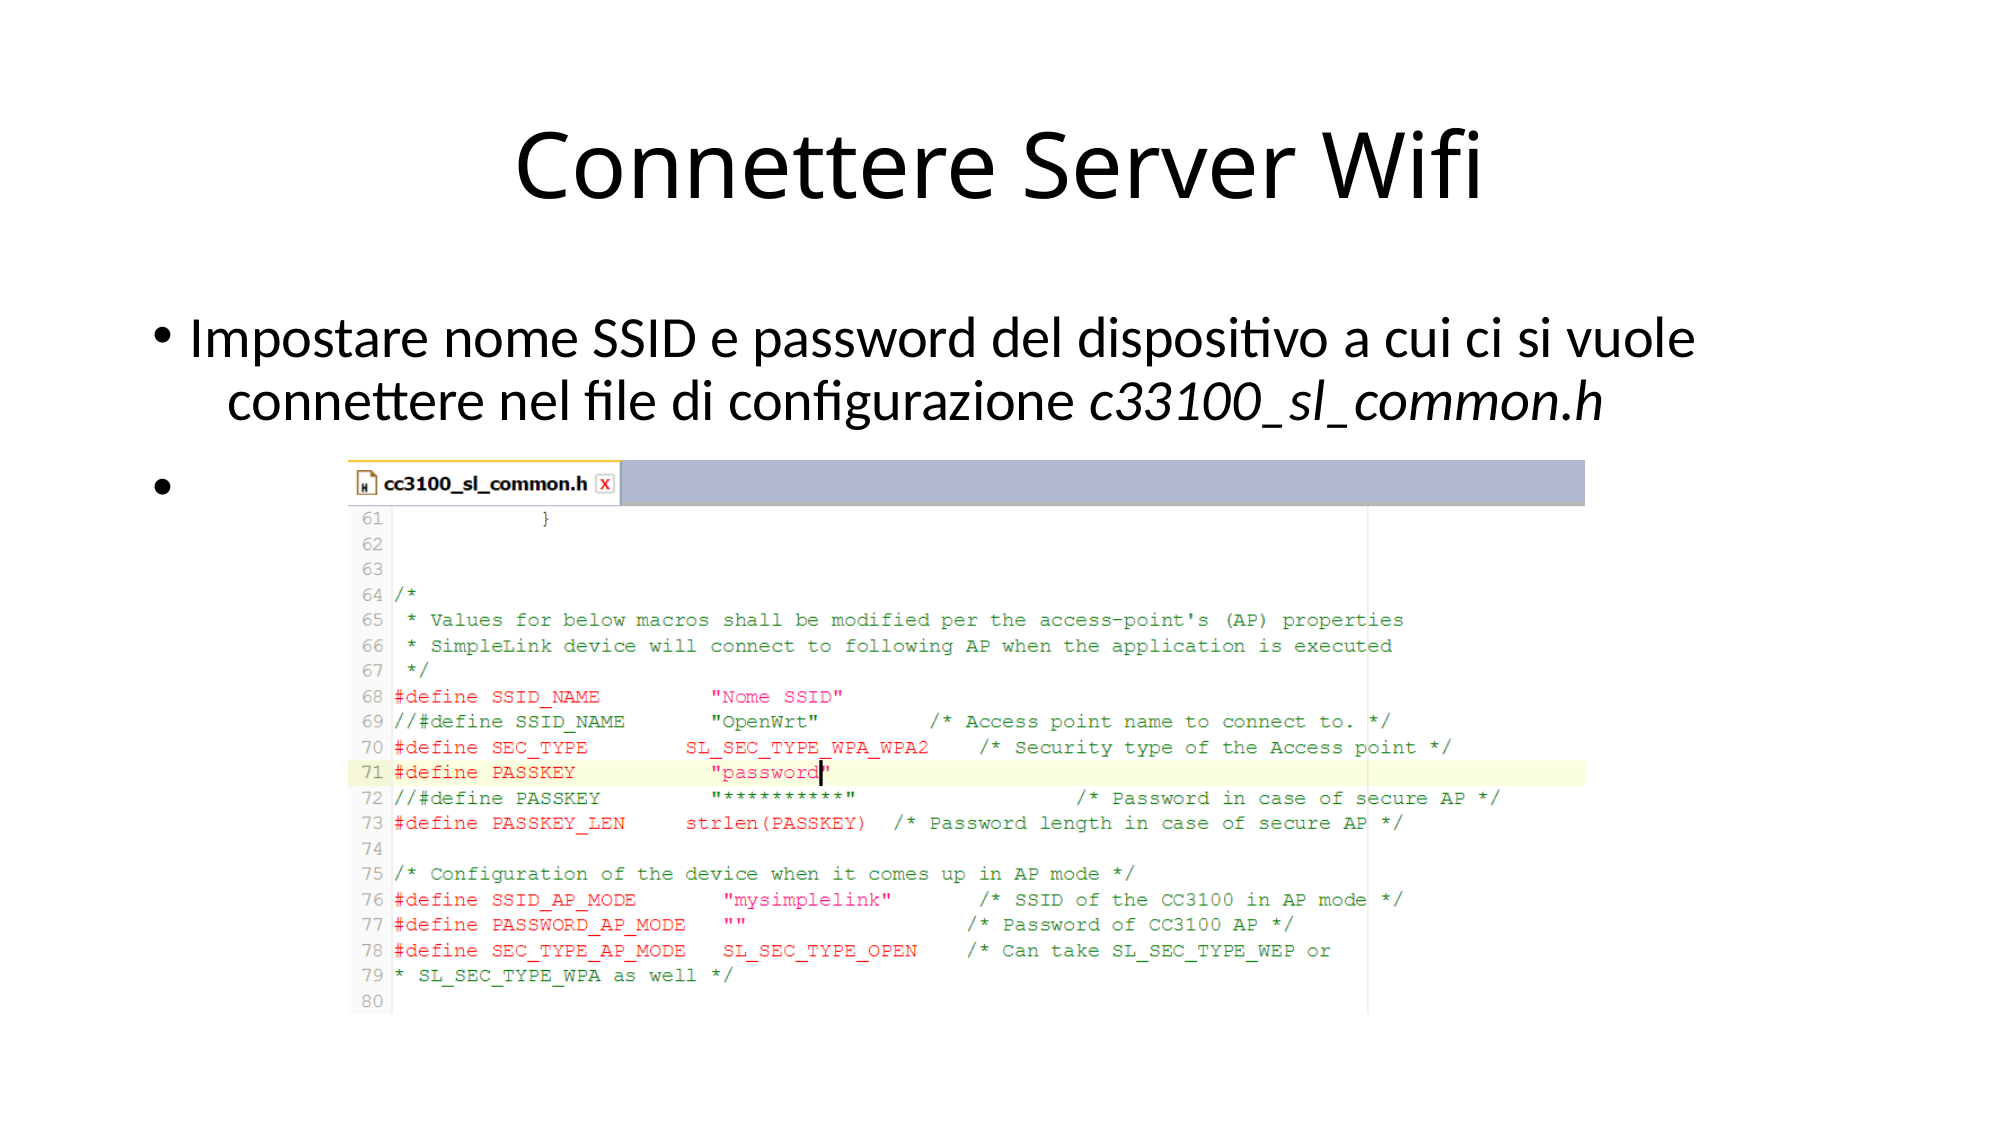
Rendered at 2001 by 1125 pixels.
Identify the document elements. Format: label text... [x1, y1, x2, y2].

title Connettere Server Wifi [137, 59, 1863, 278]
list Impostare nome SSID e password del dispositivo a cui ci si vuole connettere nel file di configurazione c33100_sl_common.h [137, 299, 1863, 1014]
picture [348, 460, 1585, 1014]
